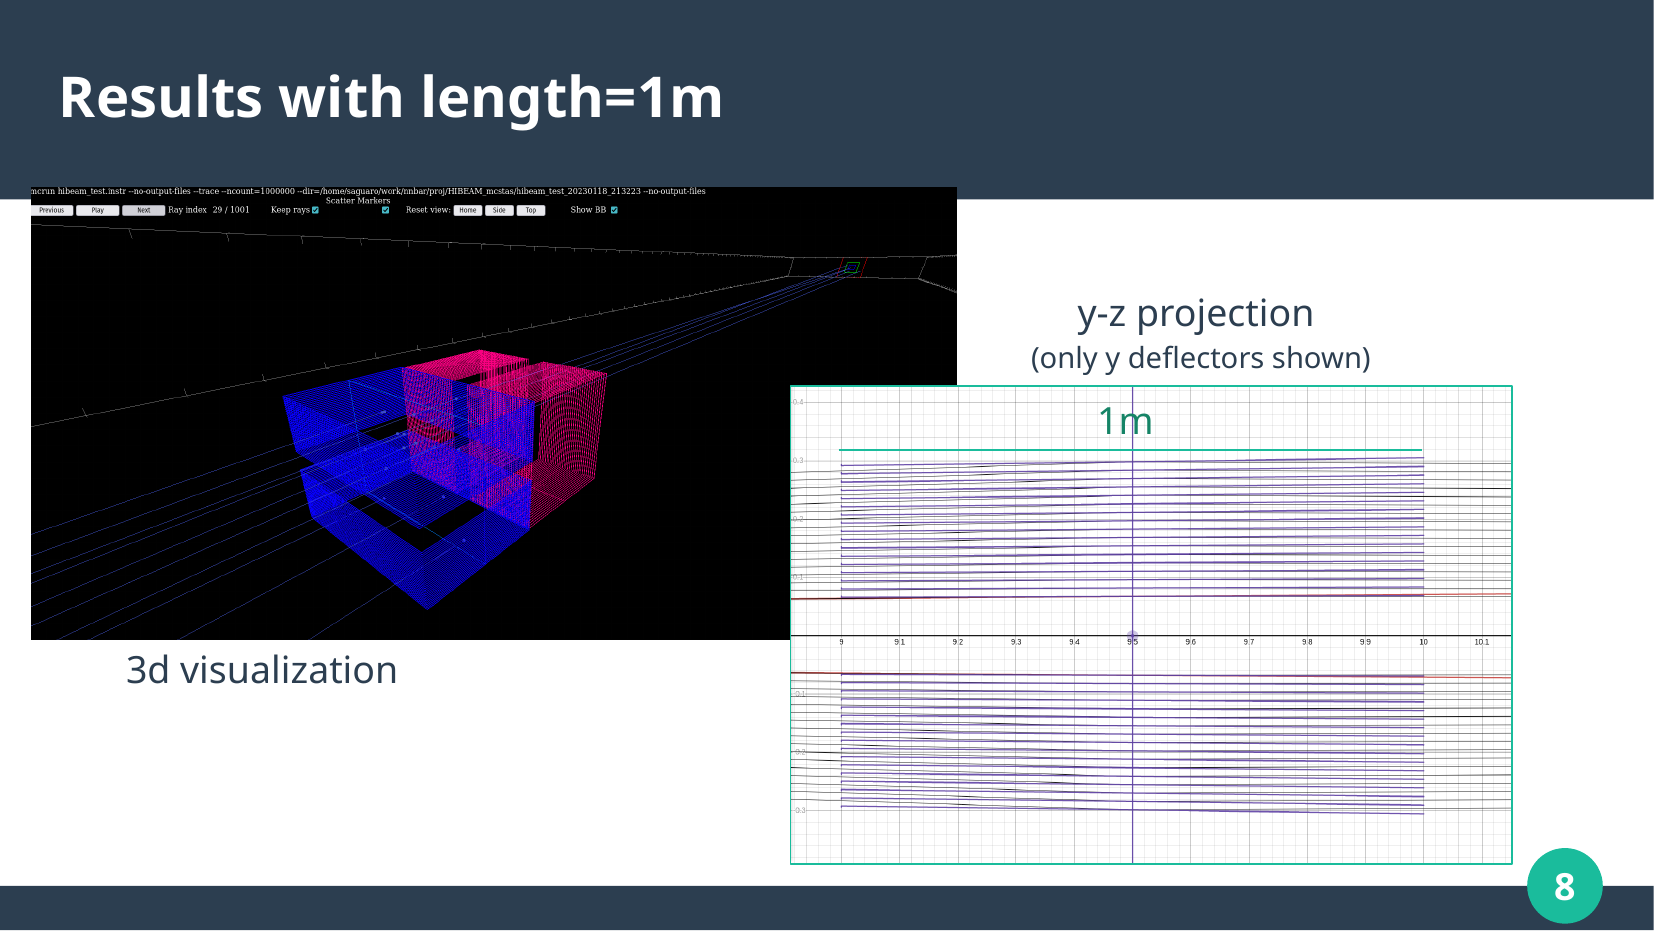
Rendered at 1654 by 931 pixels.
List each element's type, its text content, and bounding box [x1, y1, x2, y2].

text_box 1m [1062, 386, 1189, 449]
picture [31, 187, 957, 640]
text_box y-z projection (only y deflectors shown) [957, 247, 1445, 416]
picture [791, 386, 1511, 863]
title Results with length=1m [59, 37, 1595, 155]
text_box 3d visualization [75, 600, 451, 739]
